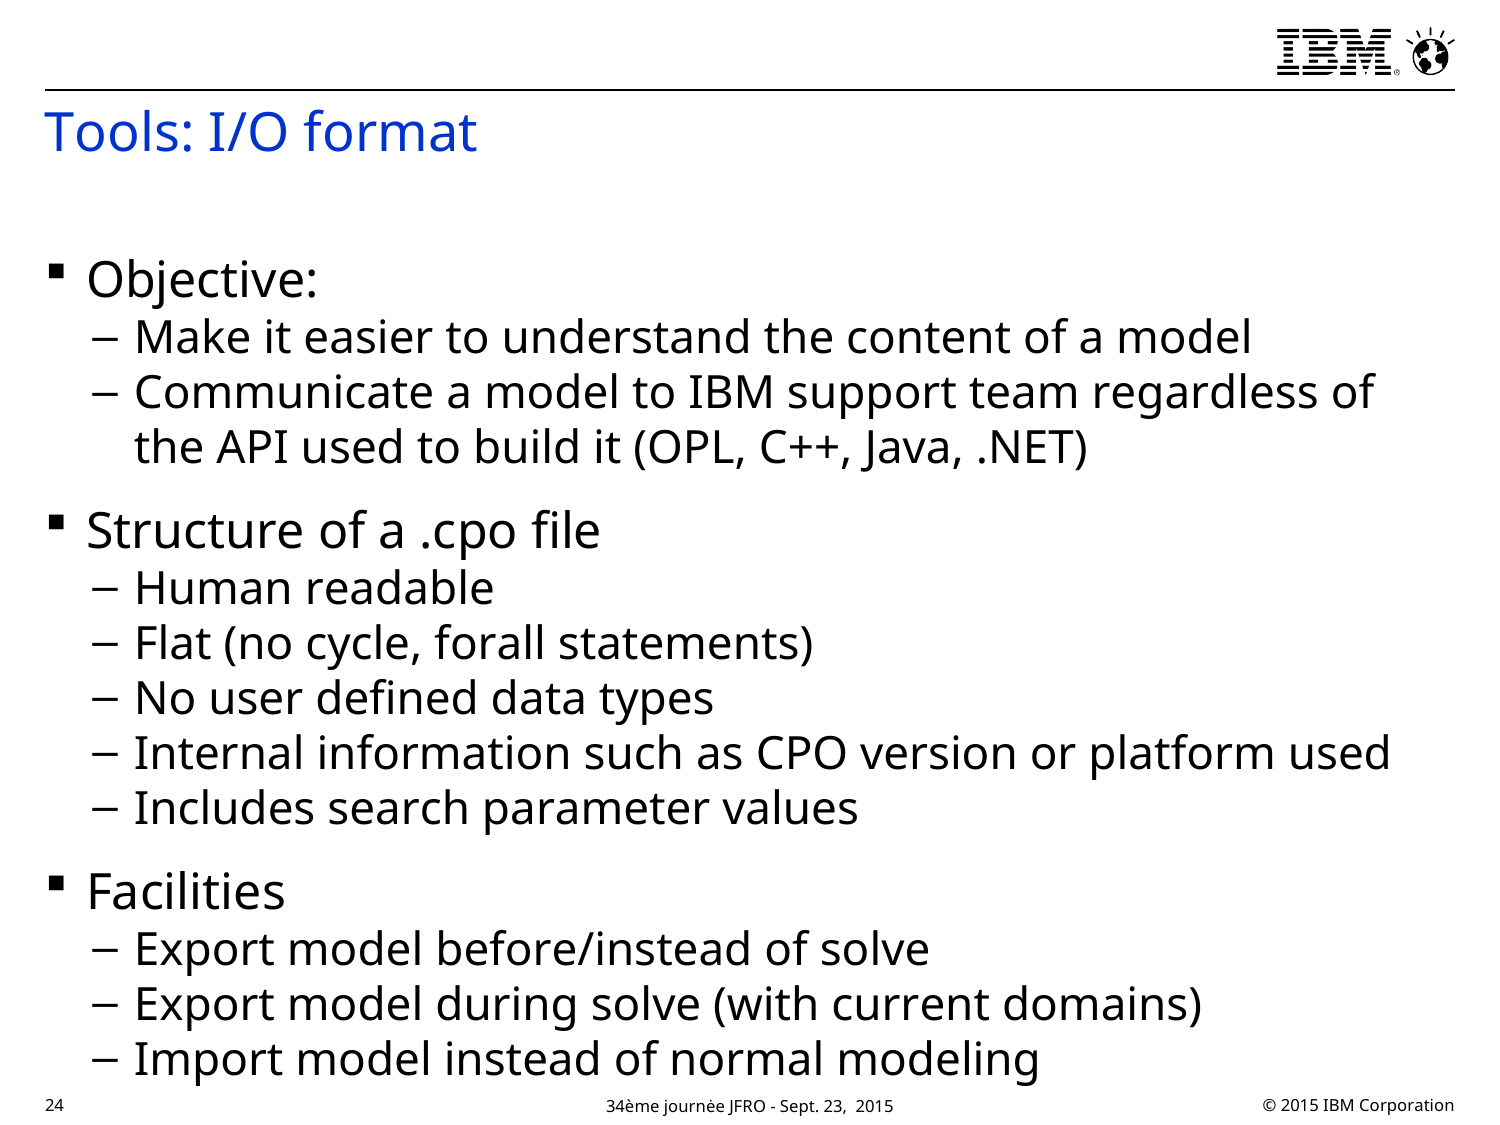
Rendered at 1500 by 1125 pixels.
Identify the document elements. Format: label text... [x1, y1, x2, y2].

picture [1260, 10, 1468, 90]
title Tools: I/O format [29, 97, 1455, 203]
list Objective: Make it easier to understand the content of a model Communicate a model to IBM support team regardless of the API used to build it (OPL, C++, Java, .NET) Structure of a .cpo file Human readable Flat (no cycle, forall statements) No user defined data types Internal information such as CPO version or platform used Includes search parameter values Facilities Export model before/instead of solve Export model during solve (with current domains) Import model instead of normal modeling [30, 239, 1456, 1093]
